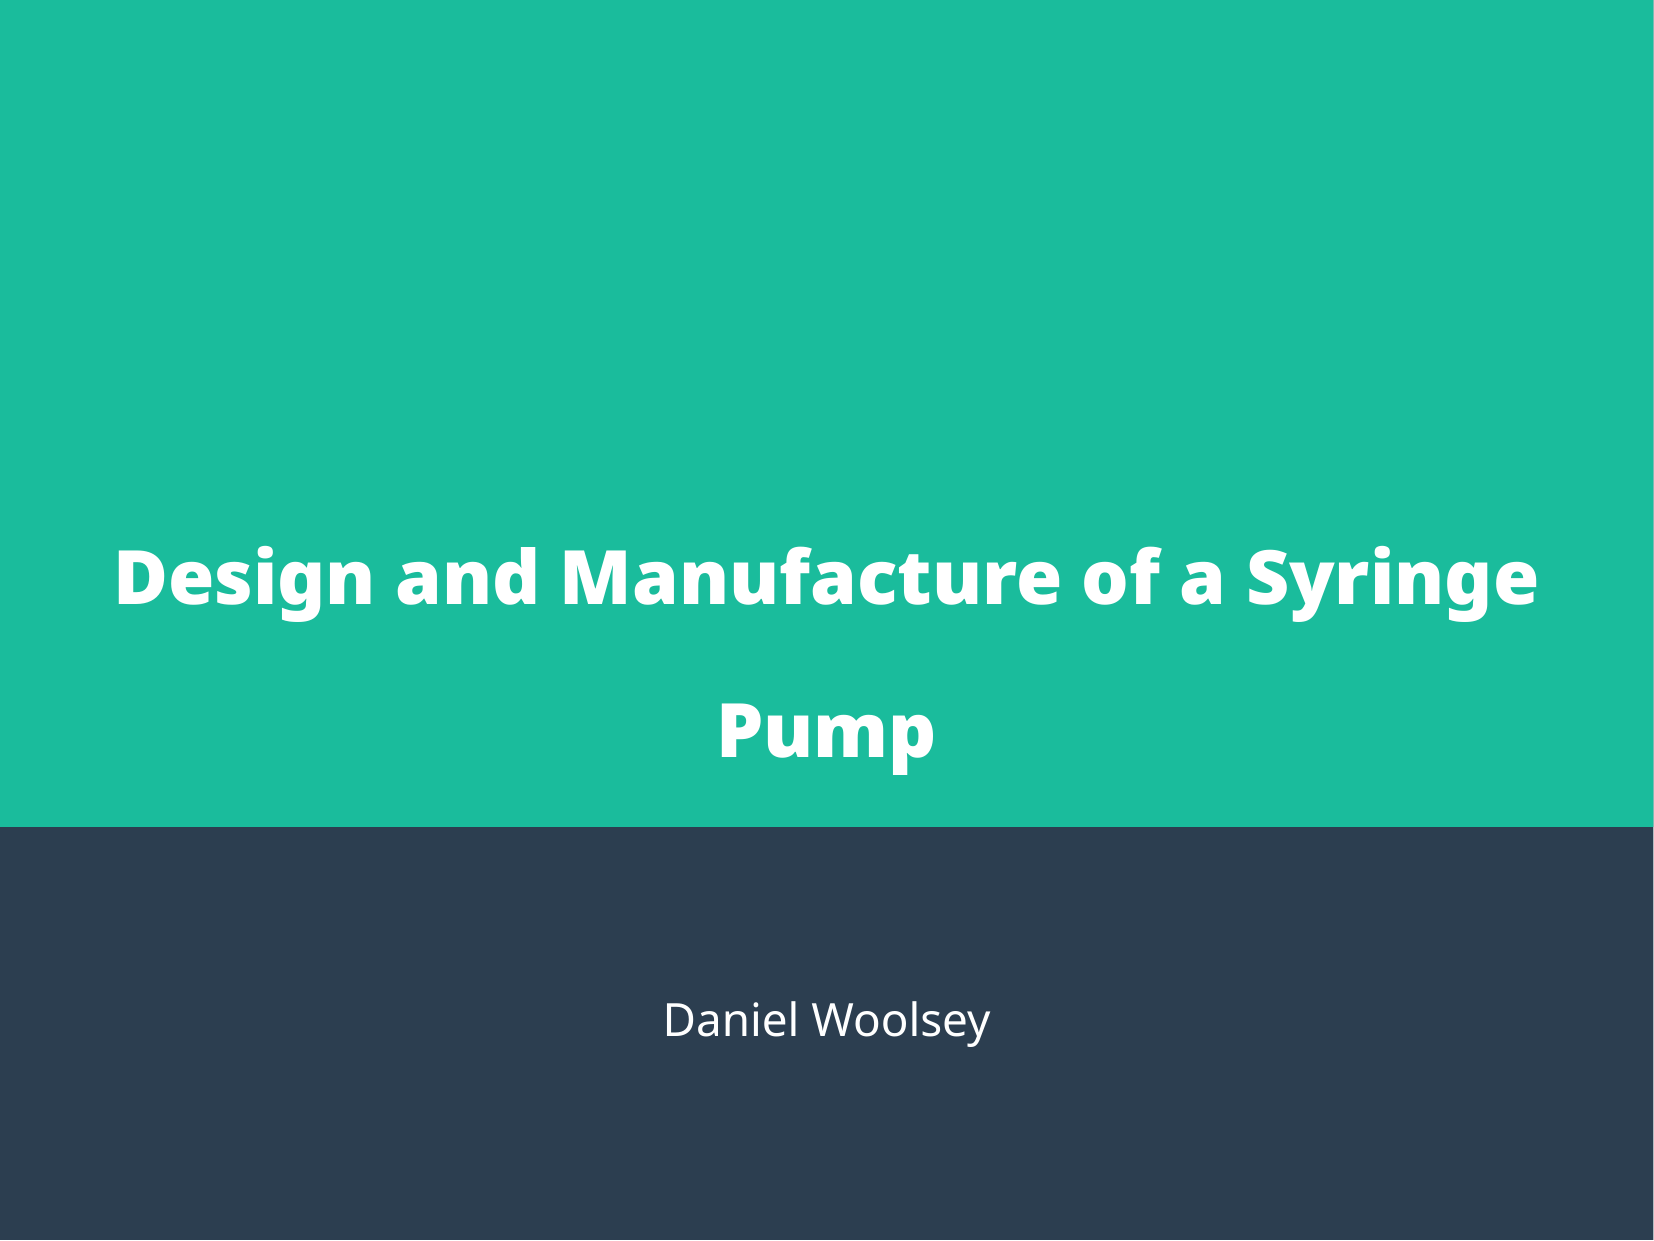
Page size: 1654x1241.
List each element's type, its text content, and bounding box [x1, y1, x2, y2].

subtitle Daniel Woolsey [59, 856, 1595, 1182]
title Design and Manufacture of a Syringe Pump [59, 472, 1595, 780]
